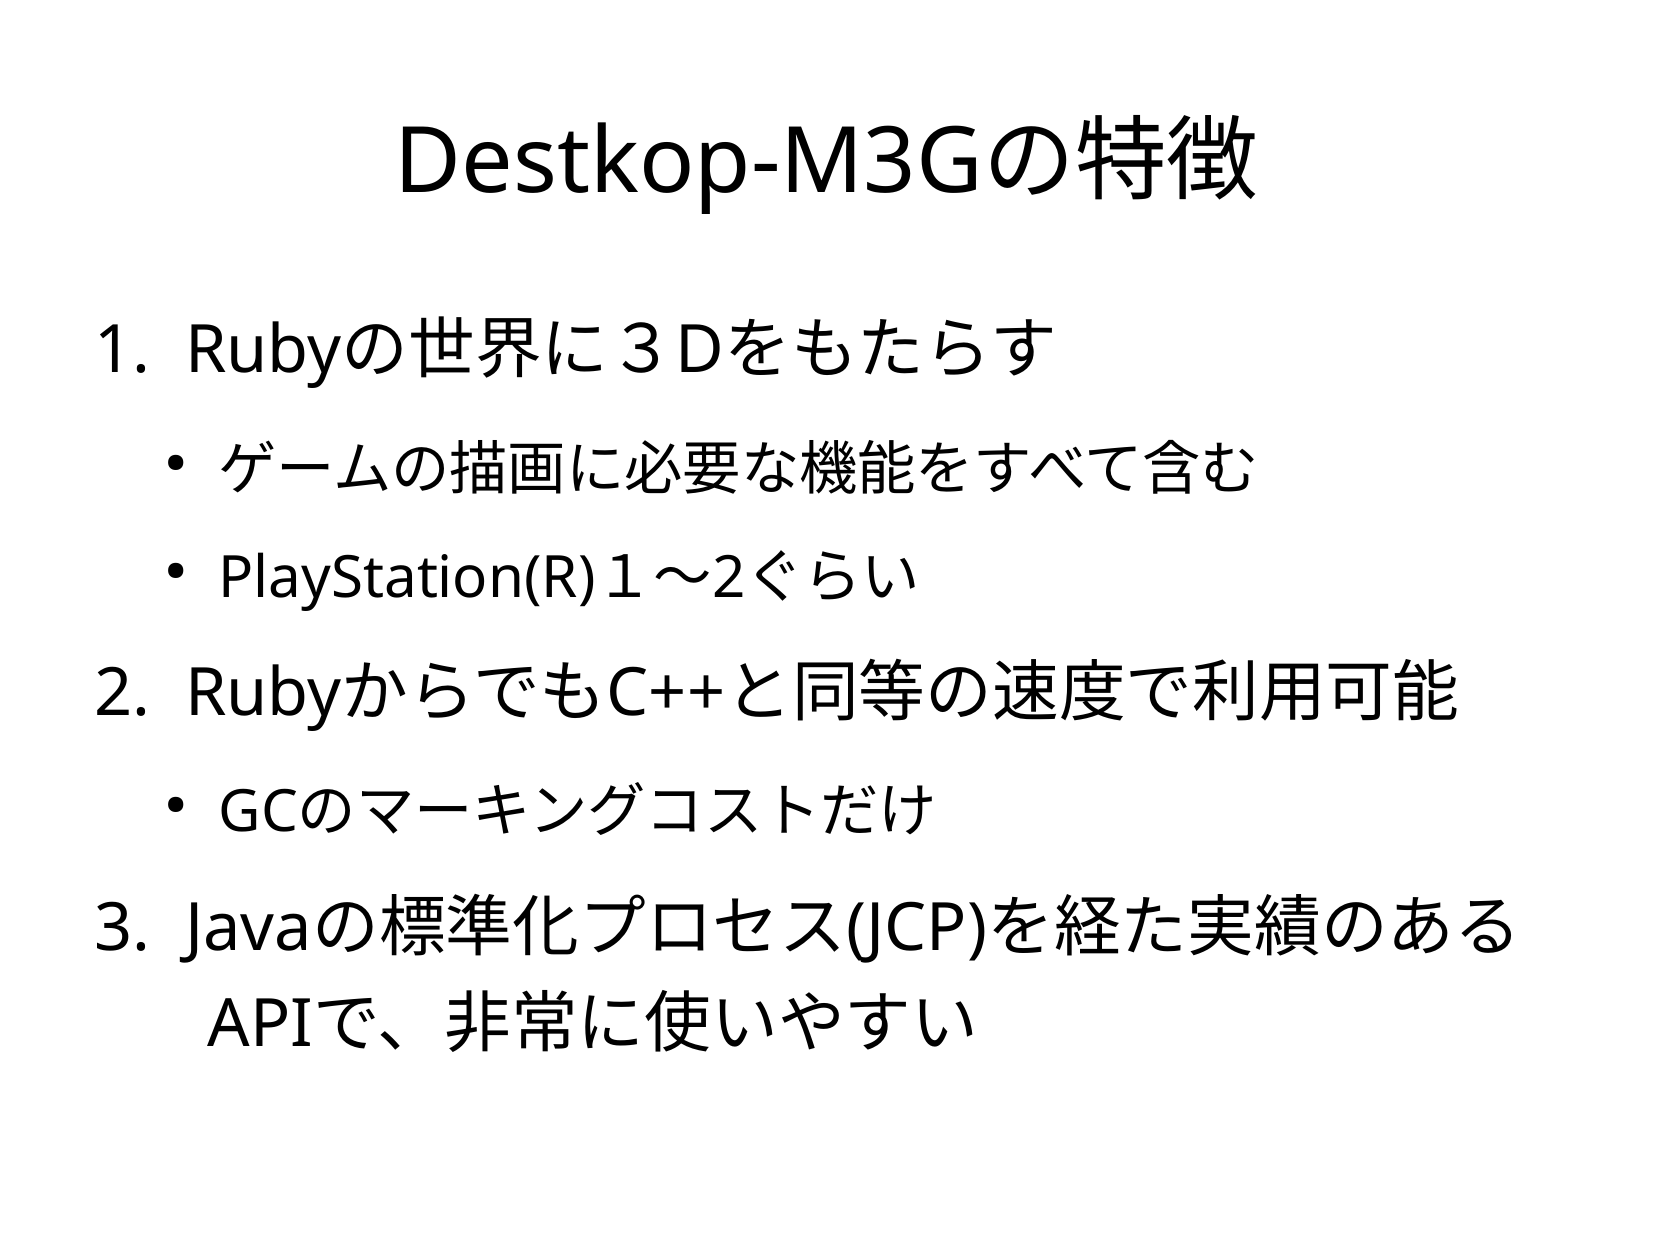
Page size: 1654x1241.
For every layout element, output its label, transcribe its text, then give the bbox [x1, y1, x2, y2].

list Rubyの世界に３Dをもたらす ゲームの描画に必要な機能をすべて含む PlayStation(R)１〜2ぐらい RubyからでもC++と同等の速度で利用可能 GCのマーキングコストだけ Javaの標準化プロセス(JCP)を経た実績のある APIで、非常に使いやすい [76, 295, 1565, 1114]
title Destkop-M3Gの特徴 [82, 56, 1571, 250]
